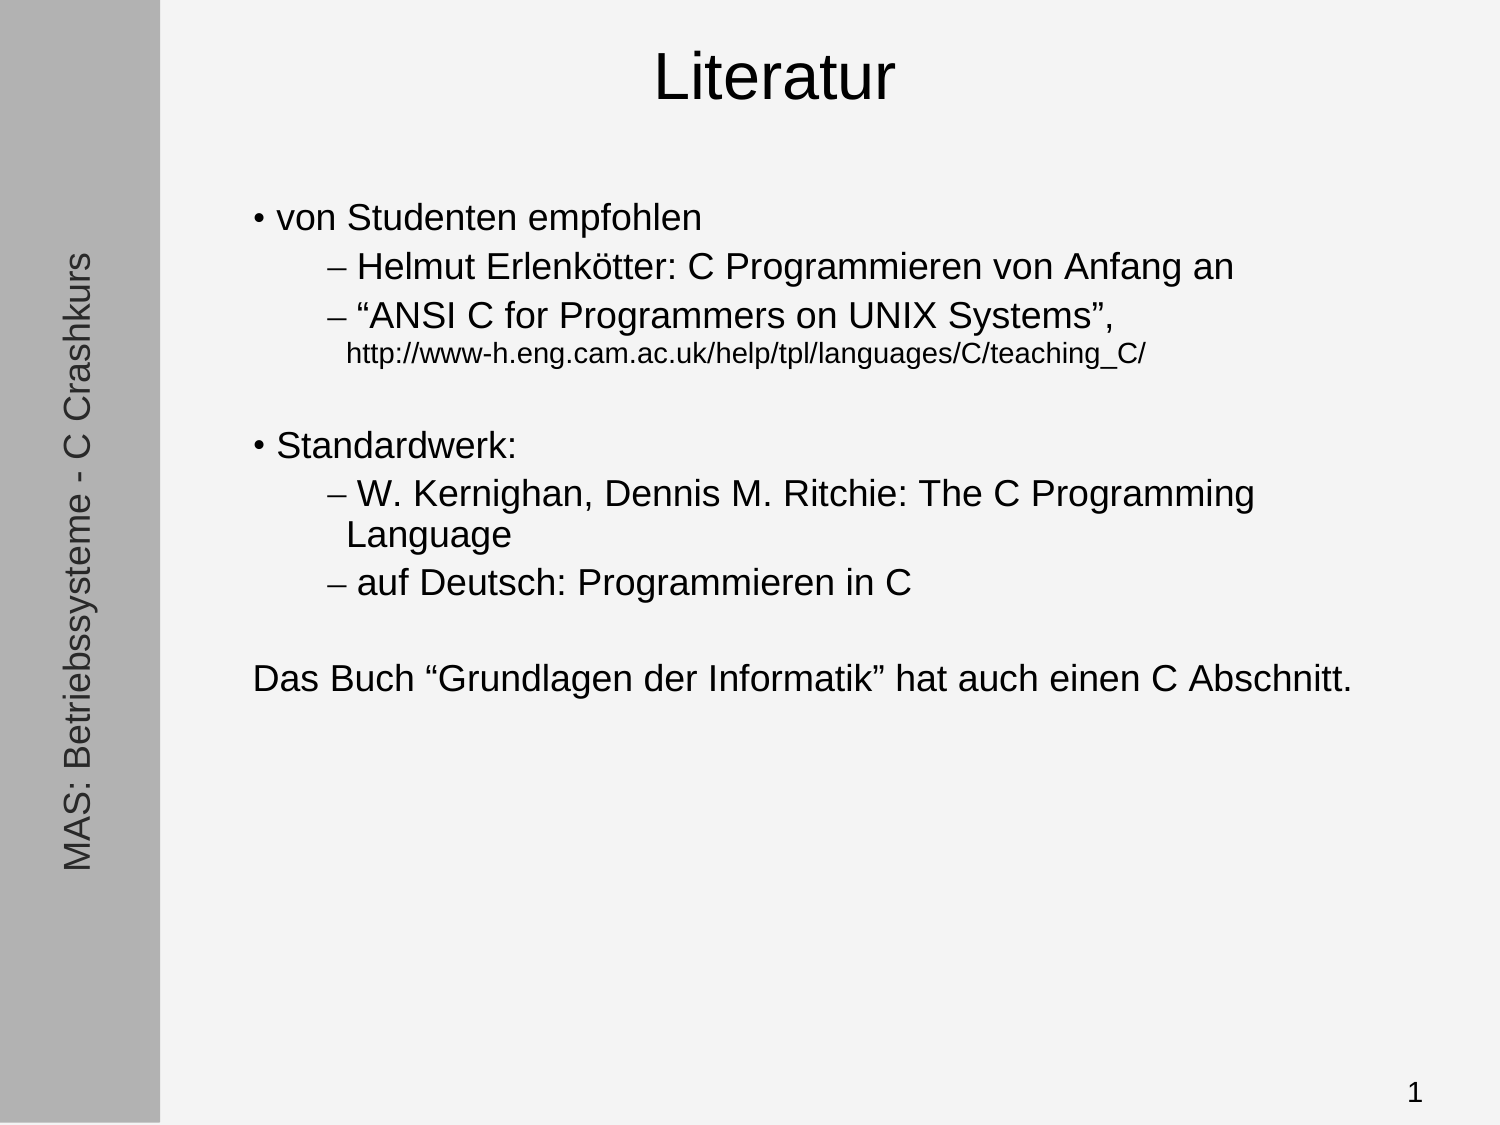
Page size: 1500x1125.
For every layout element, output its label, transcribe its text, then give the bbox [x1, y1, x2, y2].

text_box 9 [1407, 1074, 1460, 1112]
text_box MAS: Betriebssysteme - C Crashkurs [46, 1, 125, 1124]
text_box [212, 162, 1460, 325]
text_box [0, 0, 160, 1122]
text_box Literatur [415, 27, 1136, 122]
text_box von Studenten empfohlen Helmut Erlenkötter: C Programmieren von Anfang an “ANSI C for Programmers on UNIX Systems”, http://www-h.eng.cam.ac.uk/help/tpl/languages/C/teaching_C/ Standardwerk: W. Kernighan, Dennis M. Ritchie: The C Programming Language auf Deutsch: Programmieren in C Das Buch “Grundlagen der Informatik” hat auch einen C Abschnitt. [237, 187, 1447, 892]
